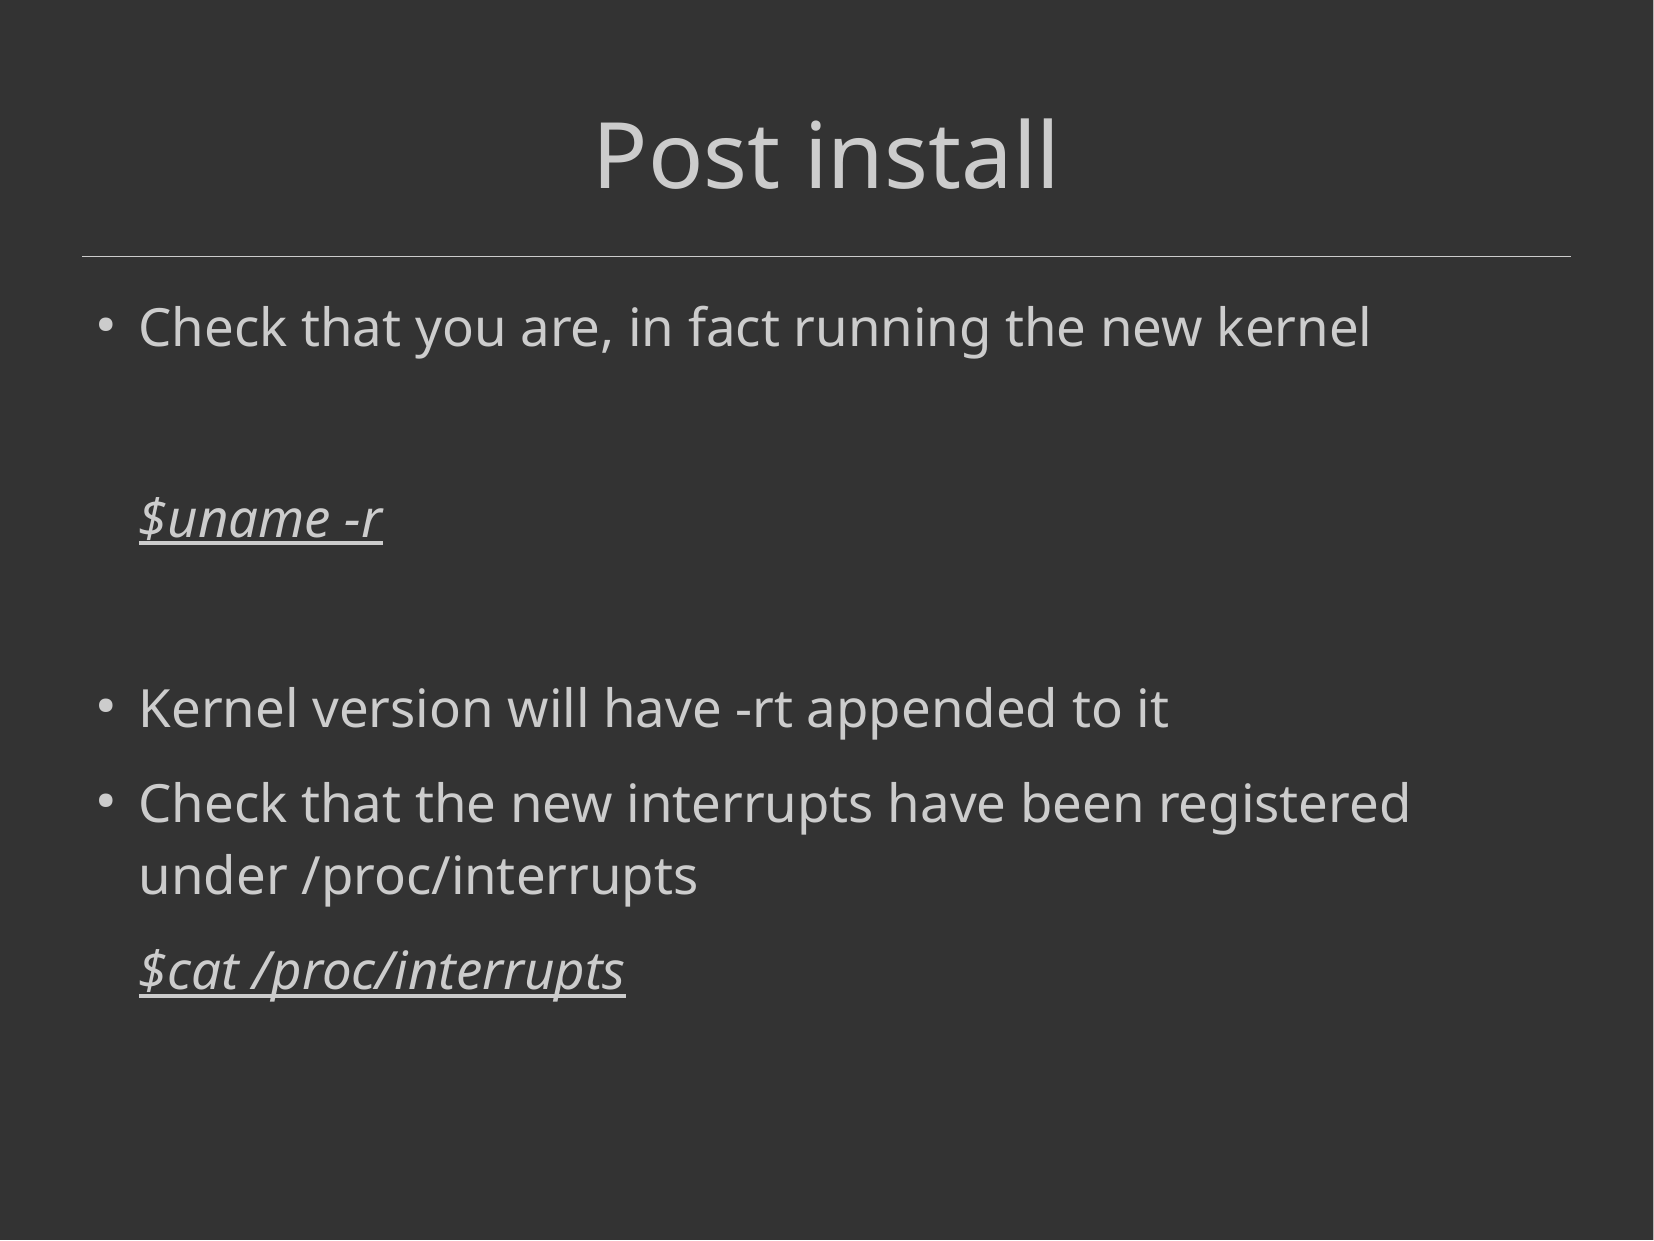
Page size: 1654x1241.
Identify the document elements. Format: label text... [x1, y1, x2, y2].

list Check that you are, in fact running the new kernel $uname -r Kernel version will have -rt appended to it Check that the new interrupts have been registered under /proc/interrupts $cat /proc/interrupts [82, 290, 1571, 1010]
title Post install [82, 49, 1571, 257]
